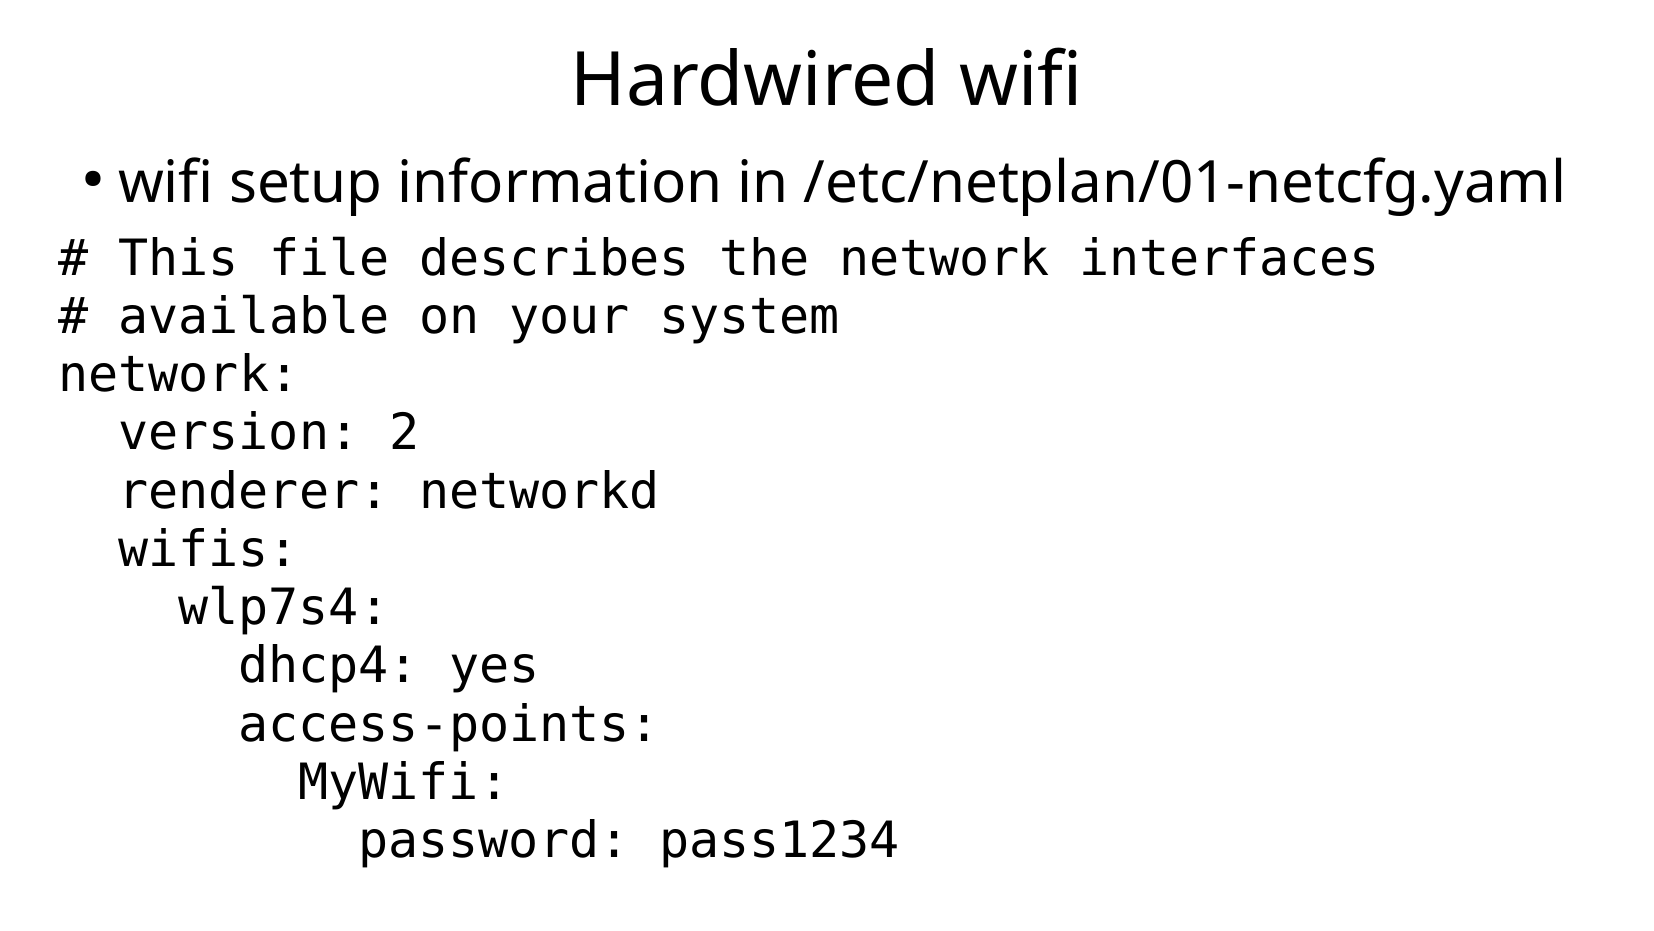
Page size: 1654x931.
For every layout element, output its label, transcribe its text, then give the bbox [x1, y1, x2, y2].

title Hardwired wifi [82, 11, 1571, 135]
subtitle wifi setup information in /etc/netplan/01-netcfg.yaml [82, 135, 1571, 225]
text_box # This file describes the network interfaces # available on your system network: version: 2 renderer: networkd wifis: wlp7s4: dhcp4: yes access-points: MyWifi: password: pass1234 [59, 239, 1583, 931]
